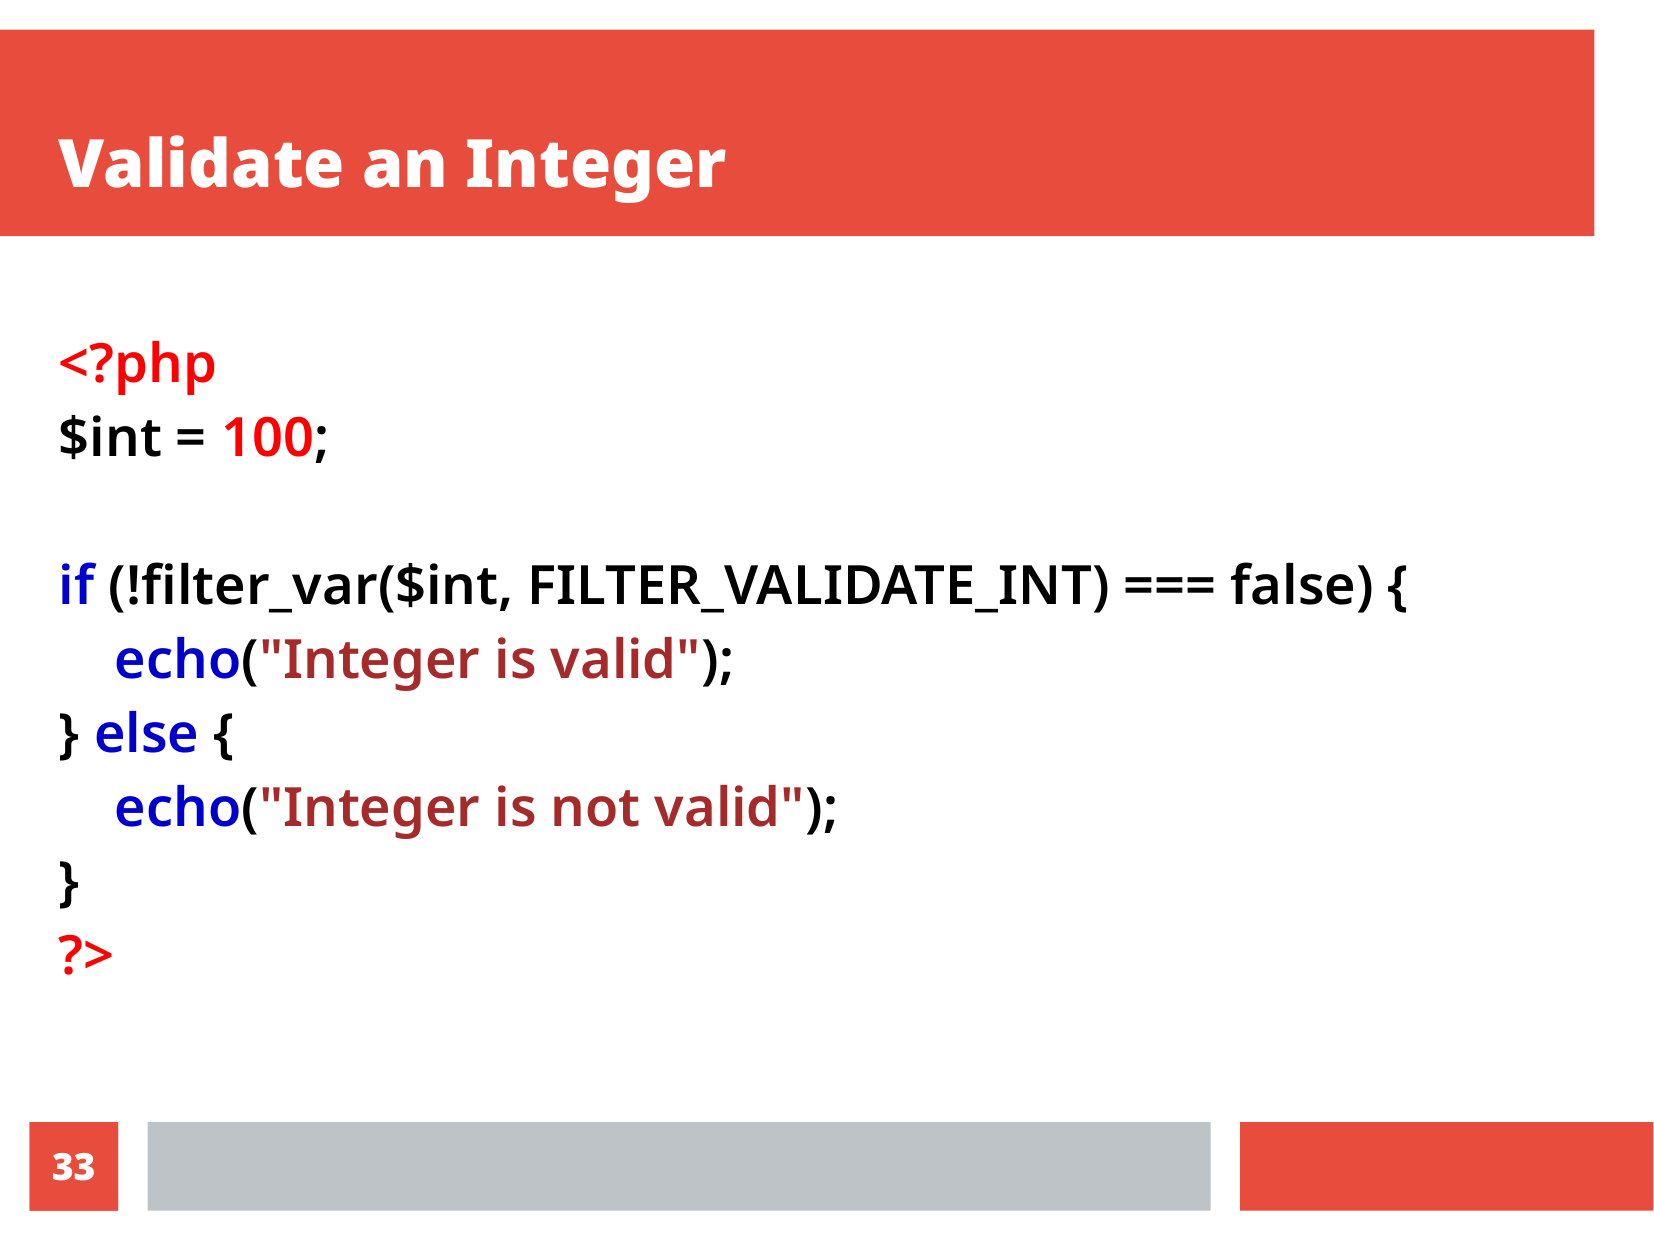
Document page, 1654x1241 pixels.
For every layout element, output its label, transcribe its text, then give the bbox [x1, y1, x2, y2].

title Validate an Integer [59, 59, 1595, 207]
list <?php $int = 100; if (!filter_var($int, FILTER_VALIDATE_INT) === false) { echo("Integer is valid"); } else { echo("Integer is not valid"); } ?> [59, 324, 1565, 1093]
